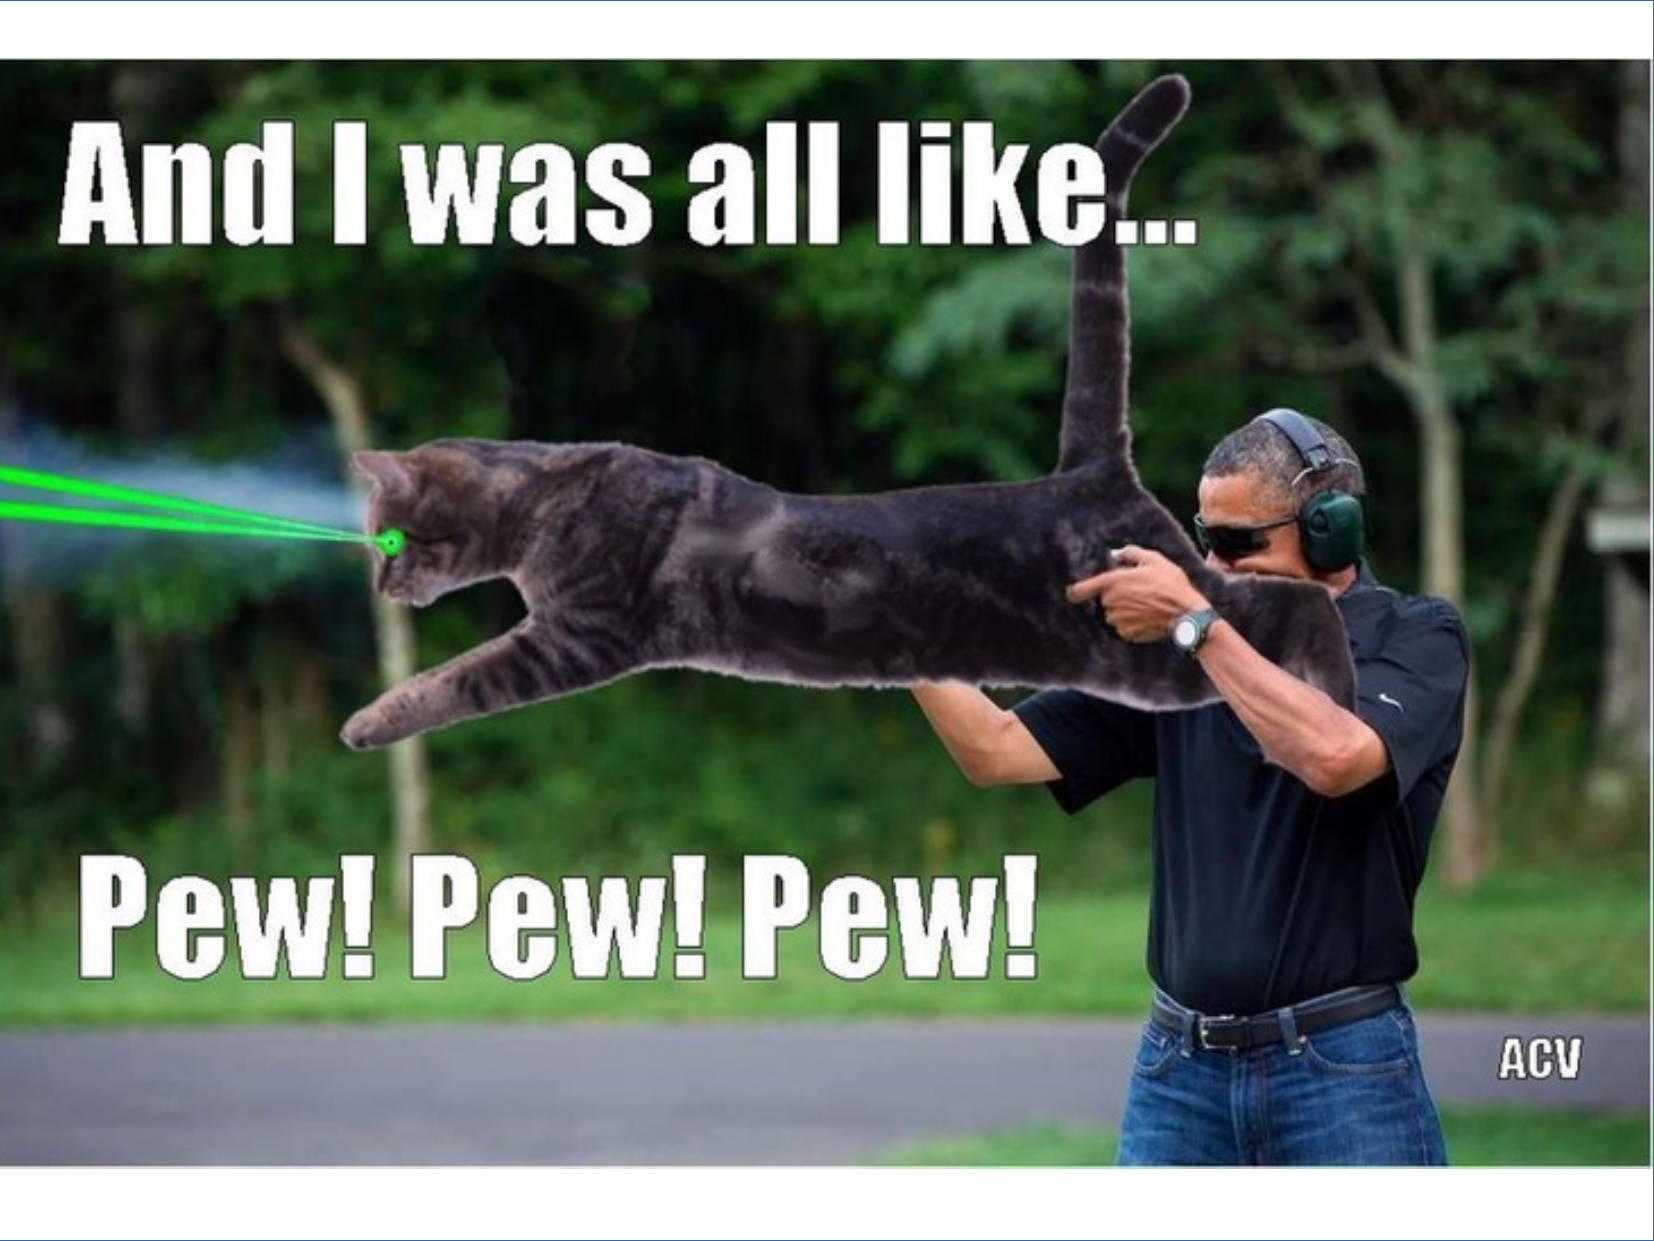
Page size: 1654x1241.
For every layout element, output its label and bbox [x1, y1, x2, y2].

picture [0, 58, 1653, 1169]
text_box [0, 0, 1654, 1241]
